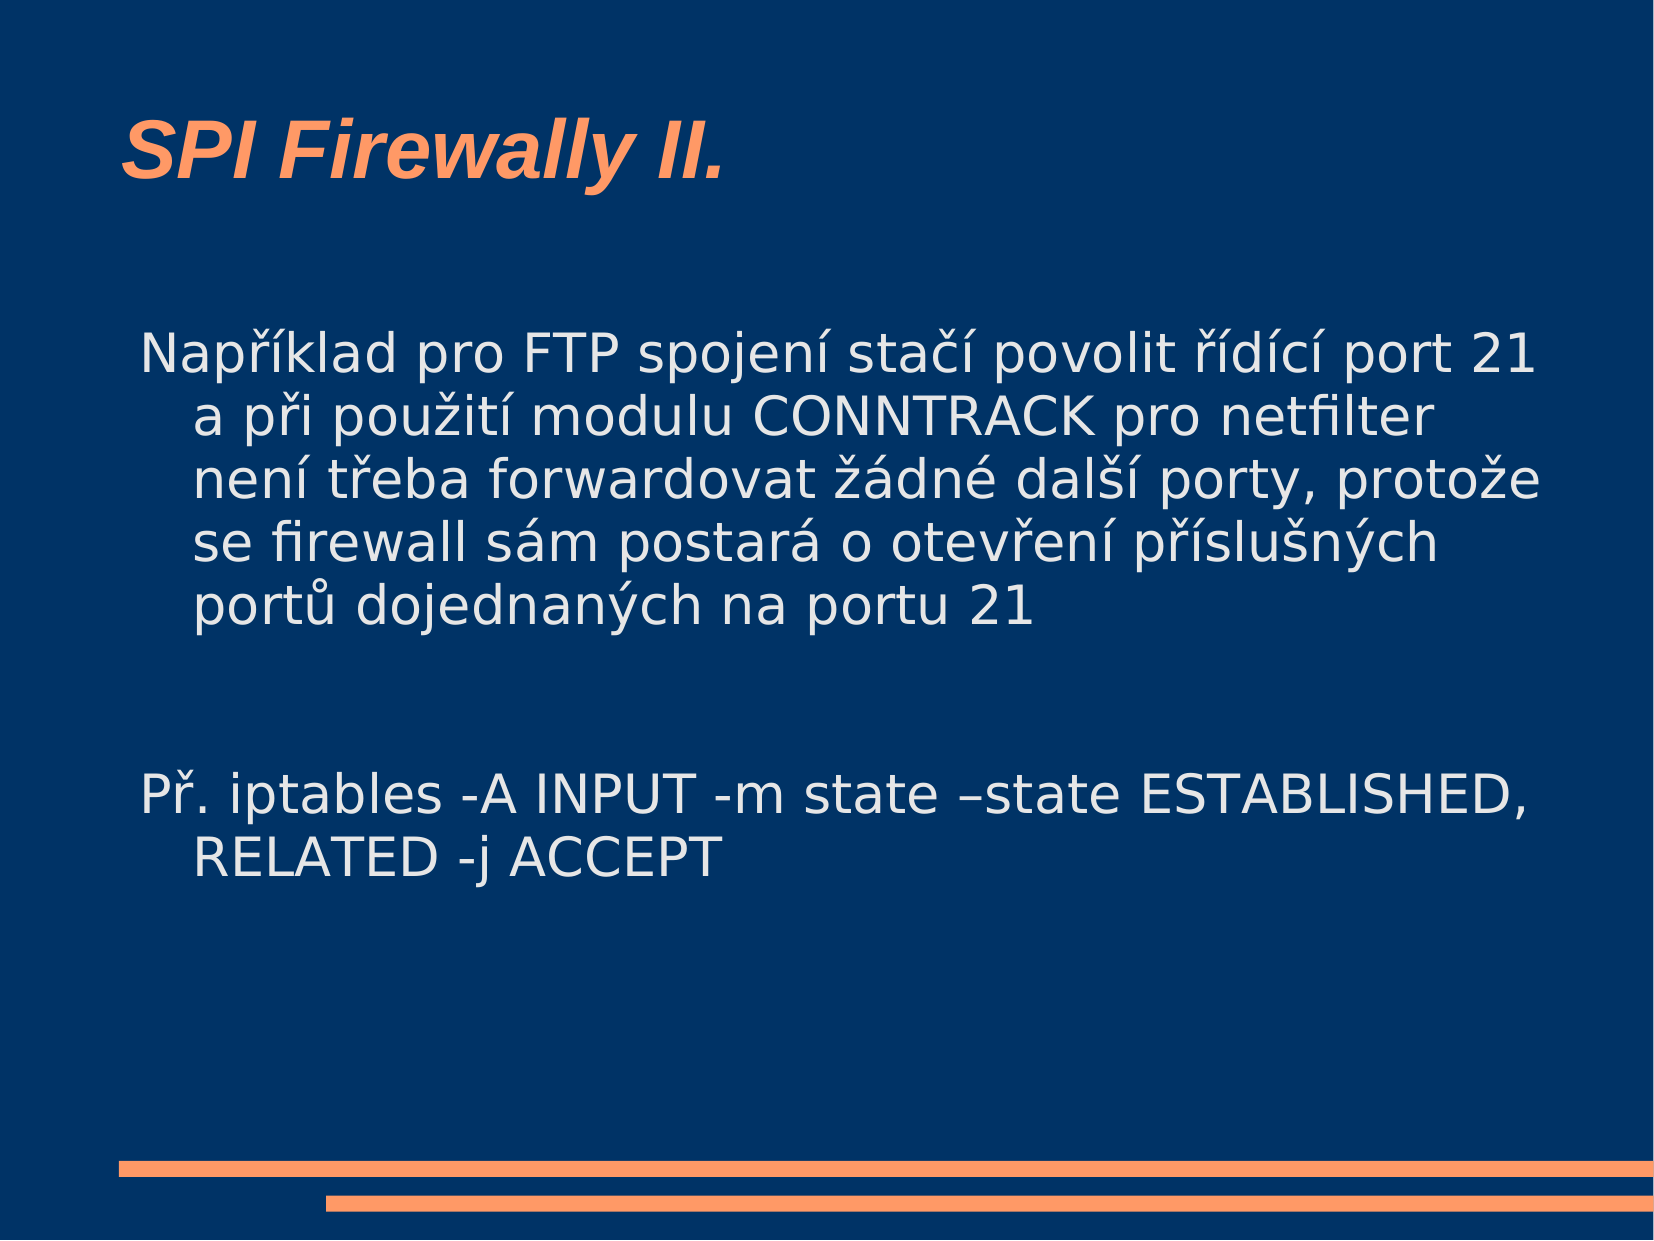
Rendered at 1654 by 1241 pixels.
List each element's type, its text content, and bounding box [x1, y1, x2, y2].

title SPI Firewally II. [121, 46, 1534, 254]
list Například pro FTP spojení stačí povolit řídící port 21 a při použití modulu CONNTRACK pro netfilter není třeba forwardovat žádné další porty, protože se firewall sám postará o otevření příslušných portů dojednaných na portu 21 Př. iptables -A INPUT -m state –state ESTABLISHED, RELATED -j ACCEPT [121, 322, 1561, 1133]
